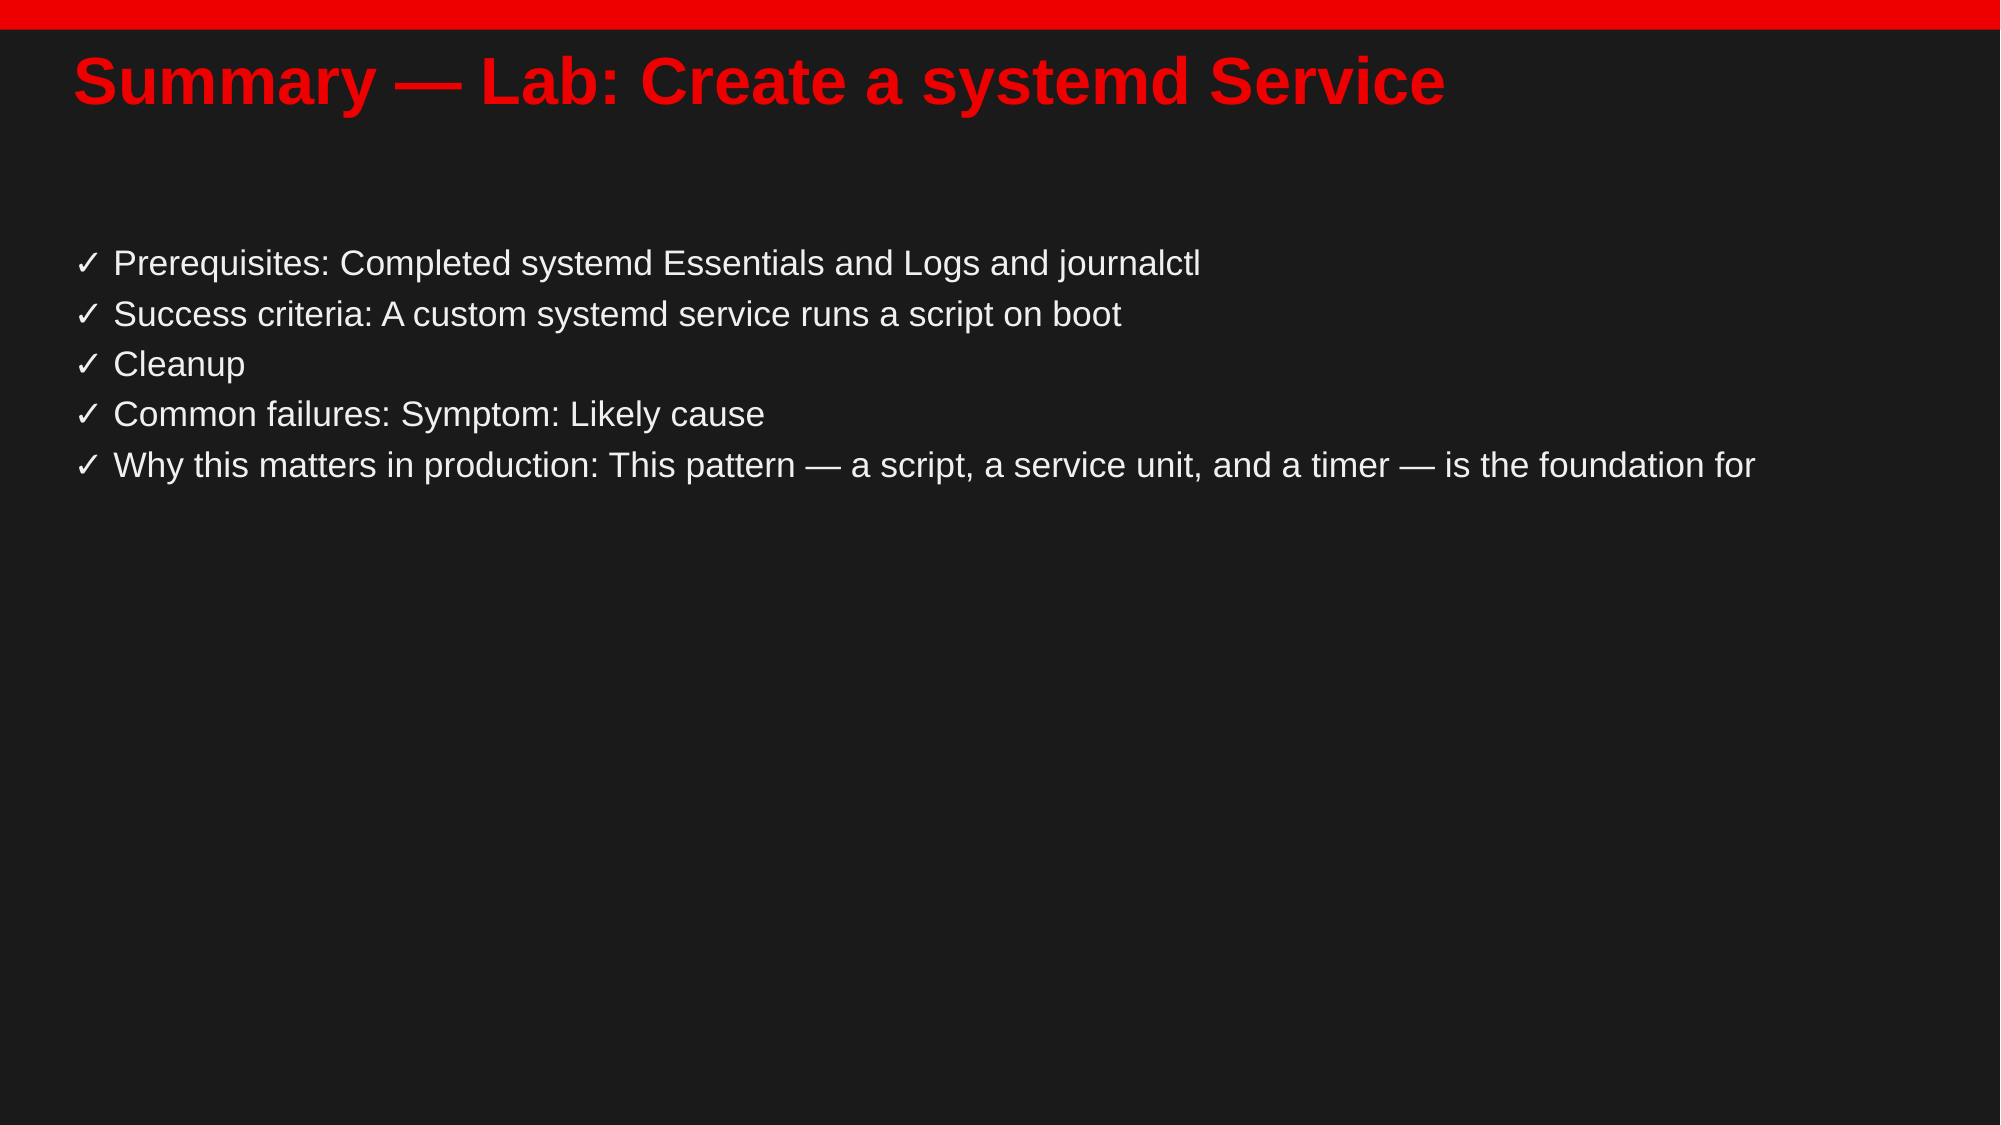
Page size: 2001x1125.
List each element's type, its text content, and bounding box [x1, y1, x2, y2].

text_box ✓ Prerequisites: Completed systemd Essentials and Logs and journalctl ✓ Success criteria: A custom systemd service runs a script on boot ✓ Cleanup ✓ Common failures: Symptom: Likely cause ✓ Why this matters in production: This pattern — a script, a service unit, and a timer — is the foundation for [59, 236, 1942, 1037]
text_box Summary — Lab: Create a systemd Service [59, 36, 1942, 208]
text_box [0, 0, 2001, 30]
